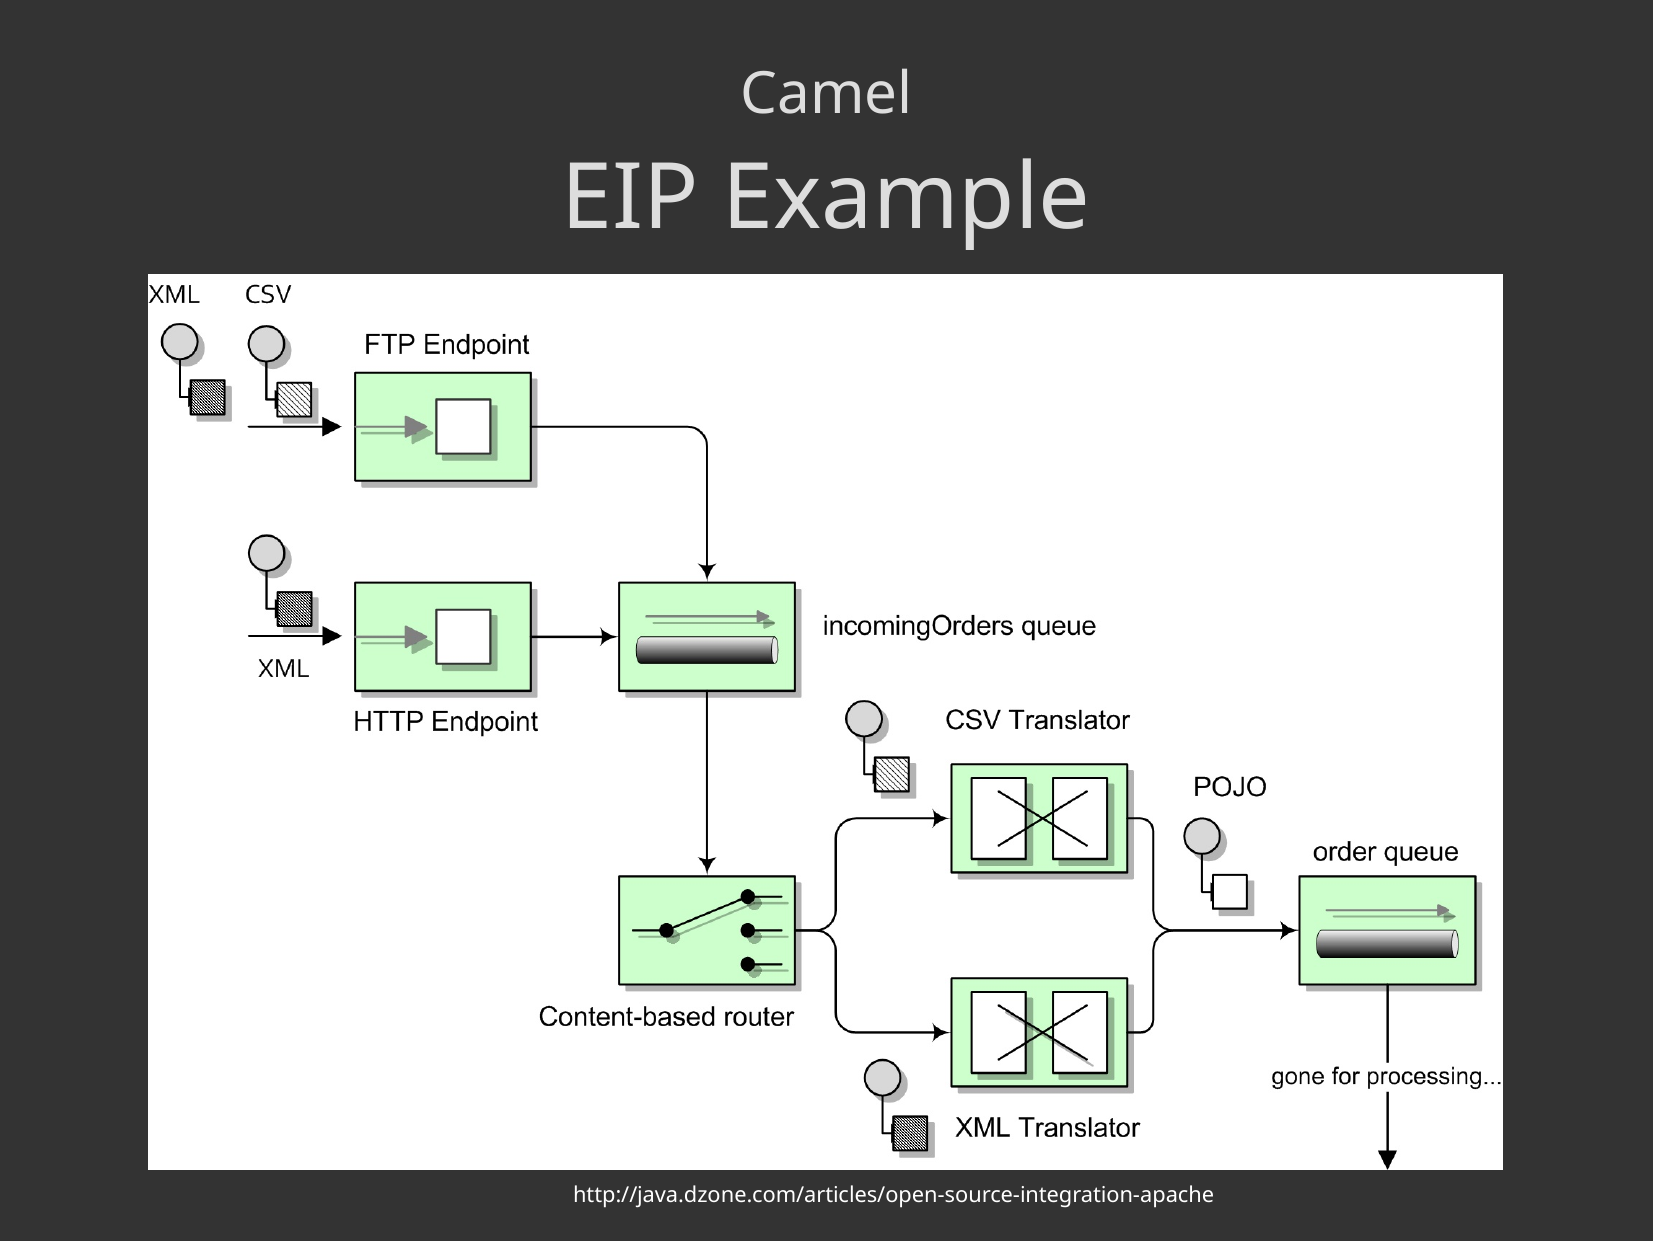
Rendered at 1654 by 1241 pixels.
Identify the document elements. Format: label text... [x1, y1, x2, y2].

picture [148, 274, 1503, 1171]
title Camel EIP Example [82, 49, 1571, 257]
text_box http://java.dzone.com/articles/open-source-integration-apache [558, 1172, 1089, 1212]
